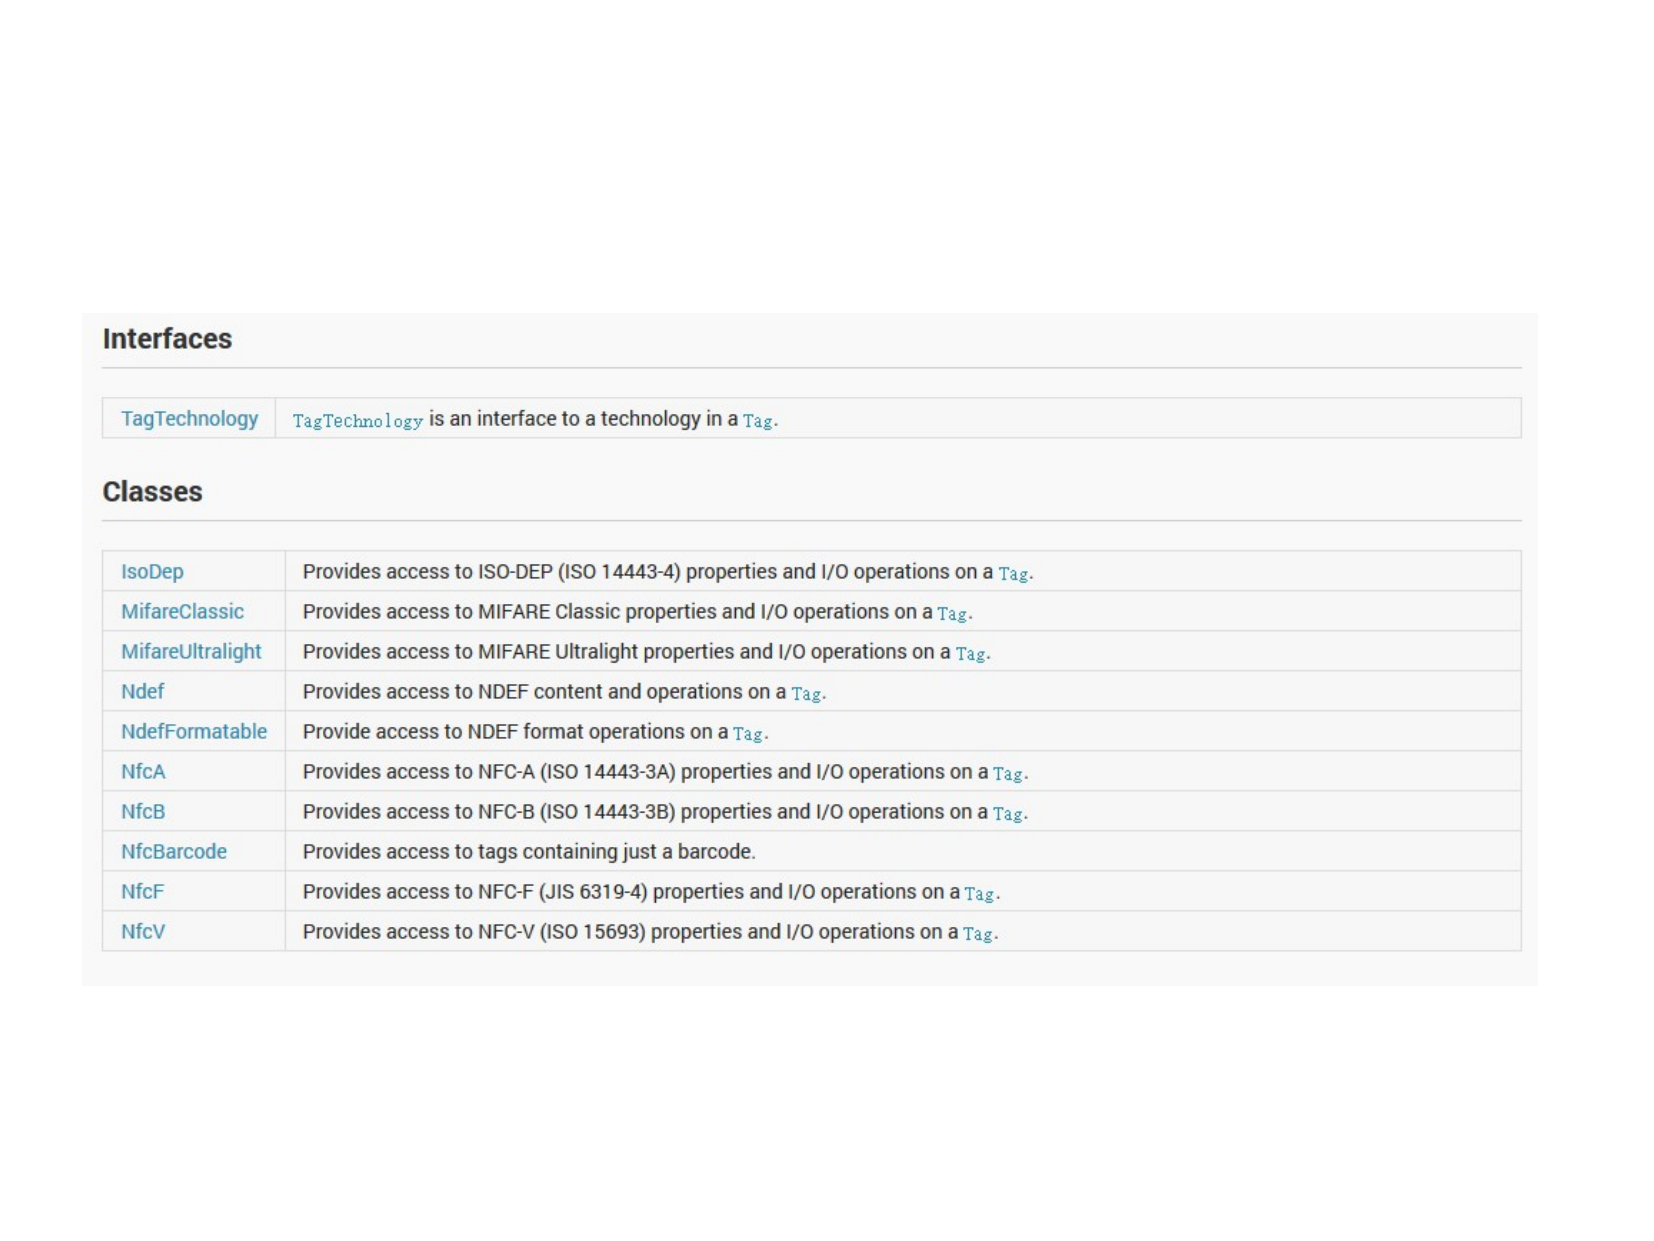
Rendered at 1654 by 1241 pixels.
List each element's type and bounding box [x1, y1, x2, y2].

picture [82, 313, 1538, 986]
